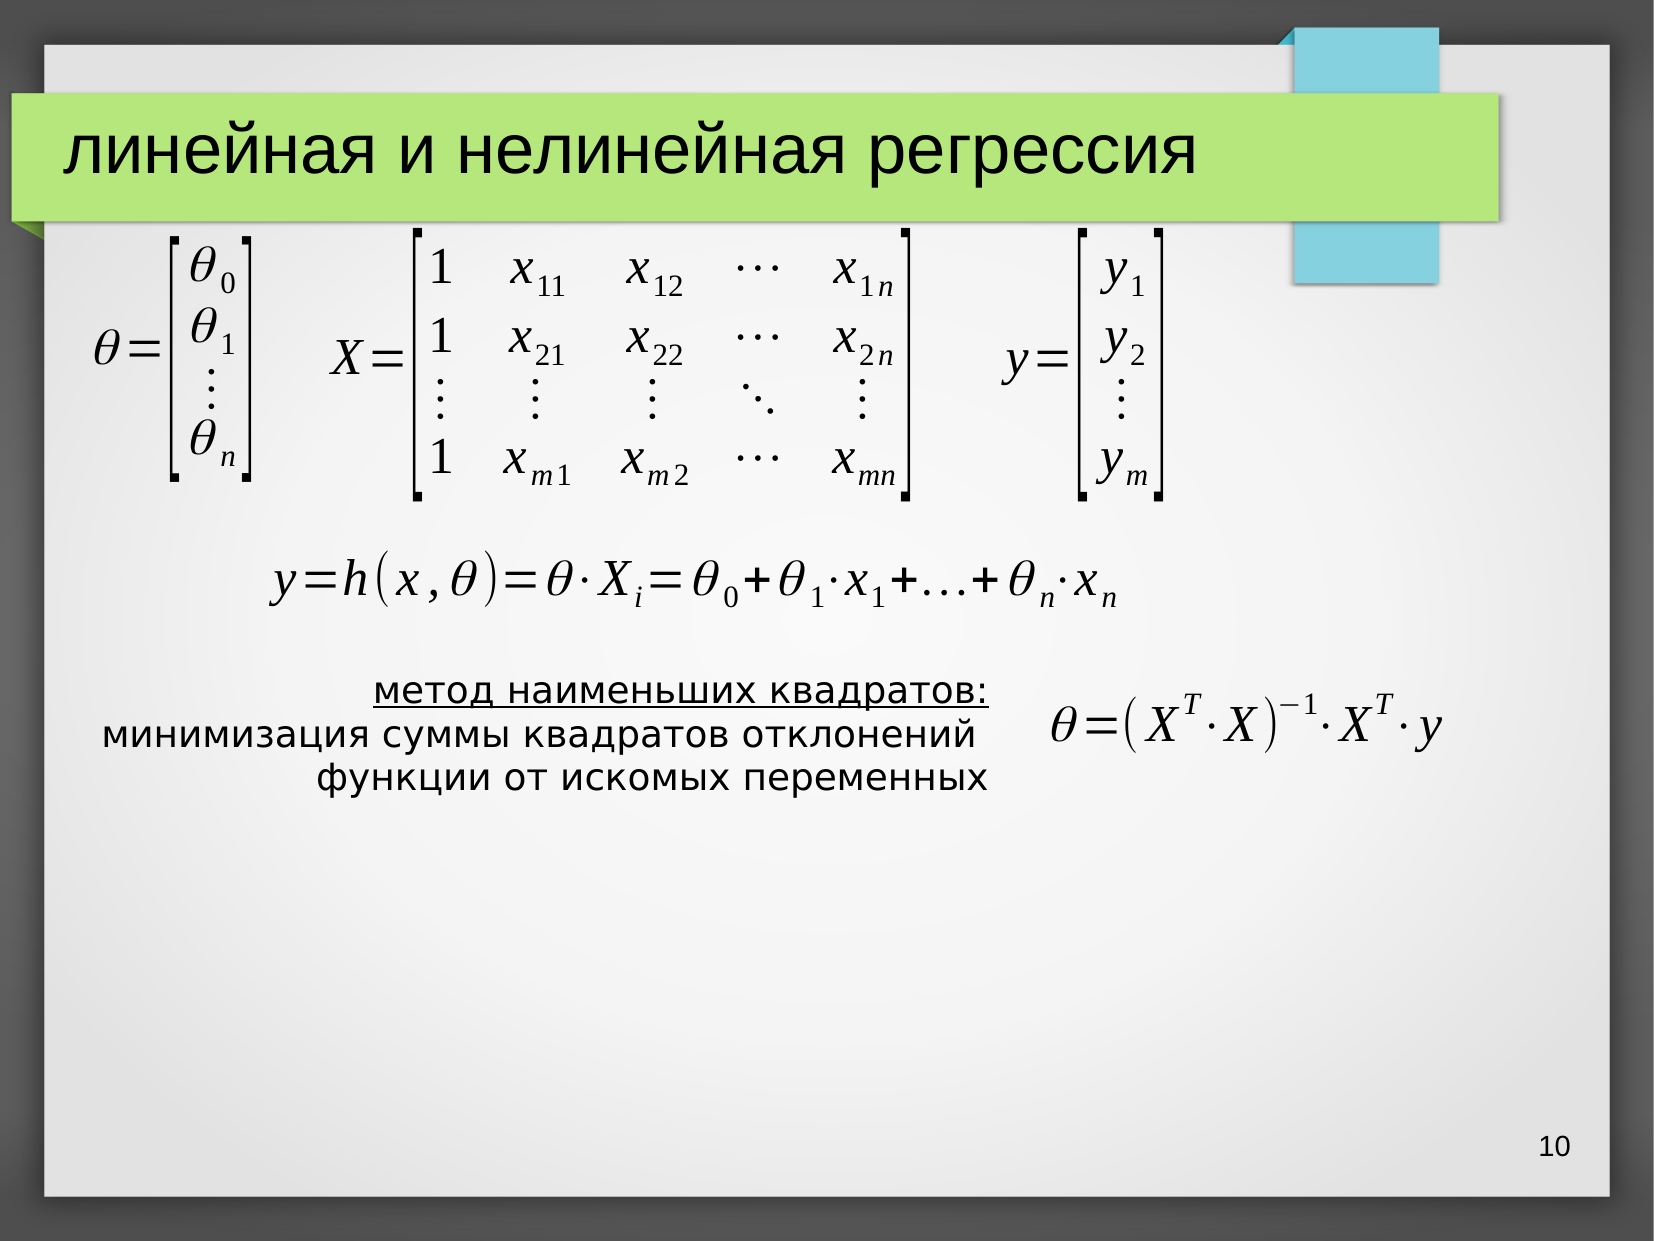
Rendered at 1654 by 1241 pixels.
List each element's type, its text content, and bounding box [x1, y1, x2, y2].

picture [0, 0, 1654, 1241]
title линейная и нелинейная регрессия [63, 106, 1469, 193]
chart [320, 224, 922, 505]
text_box метод наименьших квадратов: минимизация суммы квадратов отклонений функции от искомых переменных [47, 661, 1004, 851]
chart [82, 233, 263, 485]
chart [992, 224, 1175, 505]
chart [1039, 687, 1452, 756]
chart [259, 547, 1124, 615]
